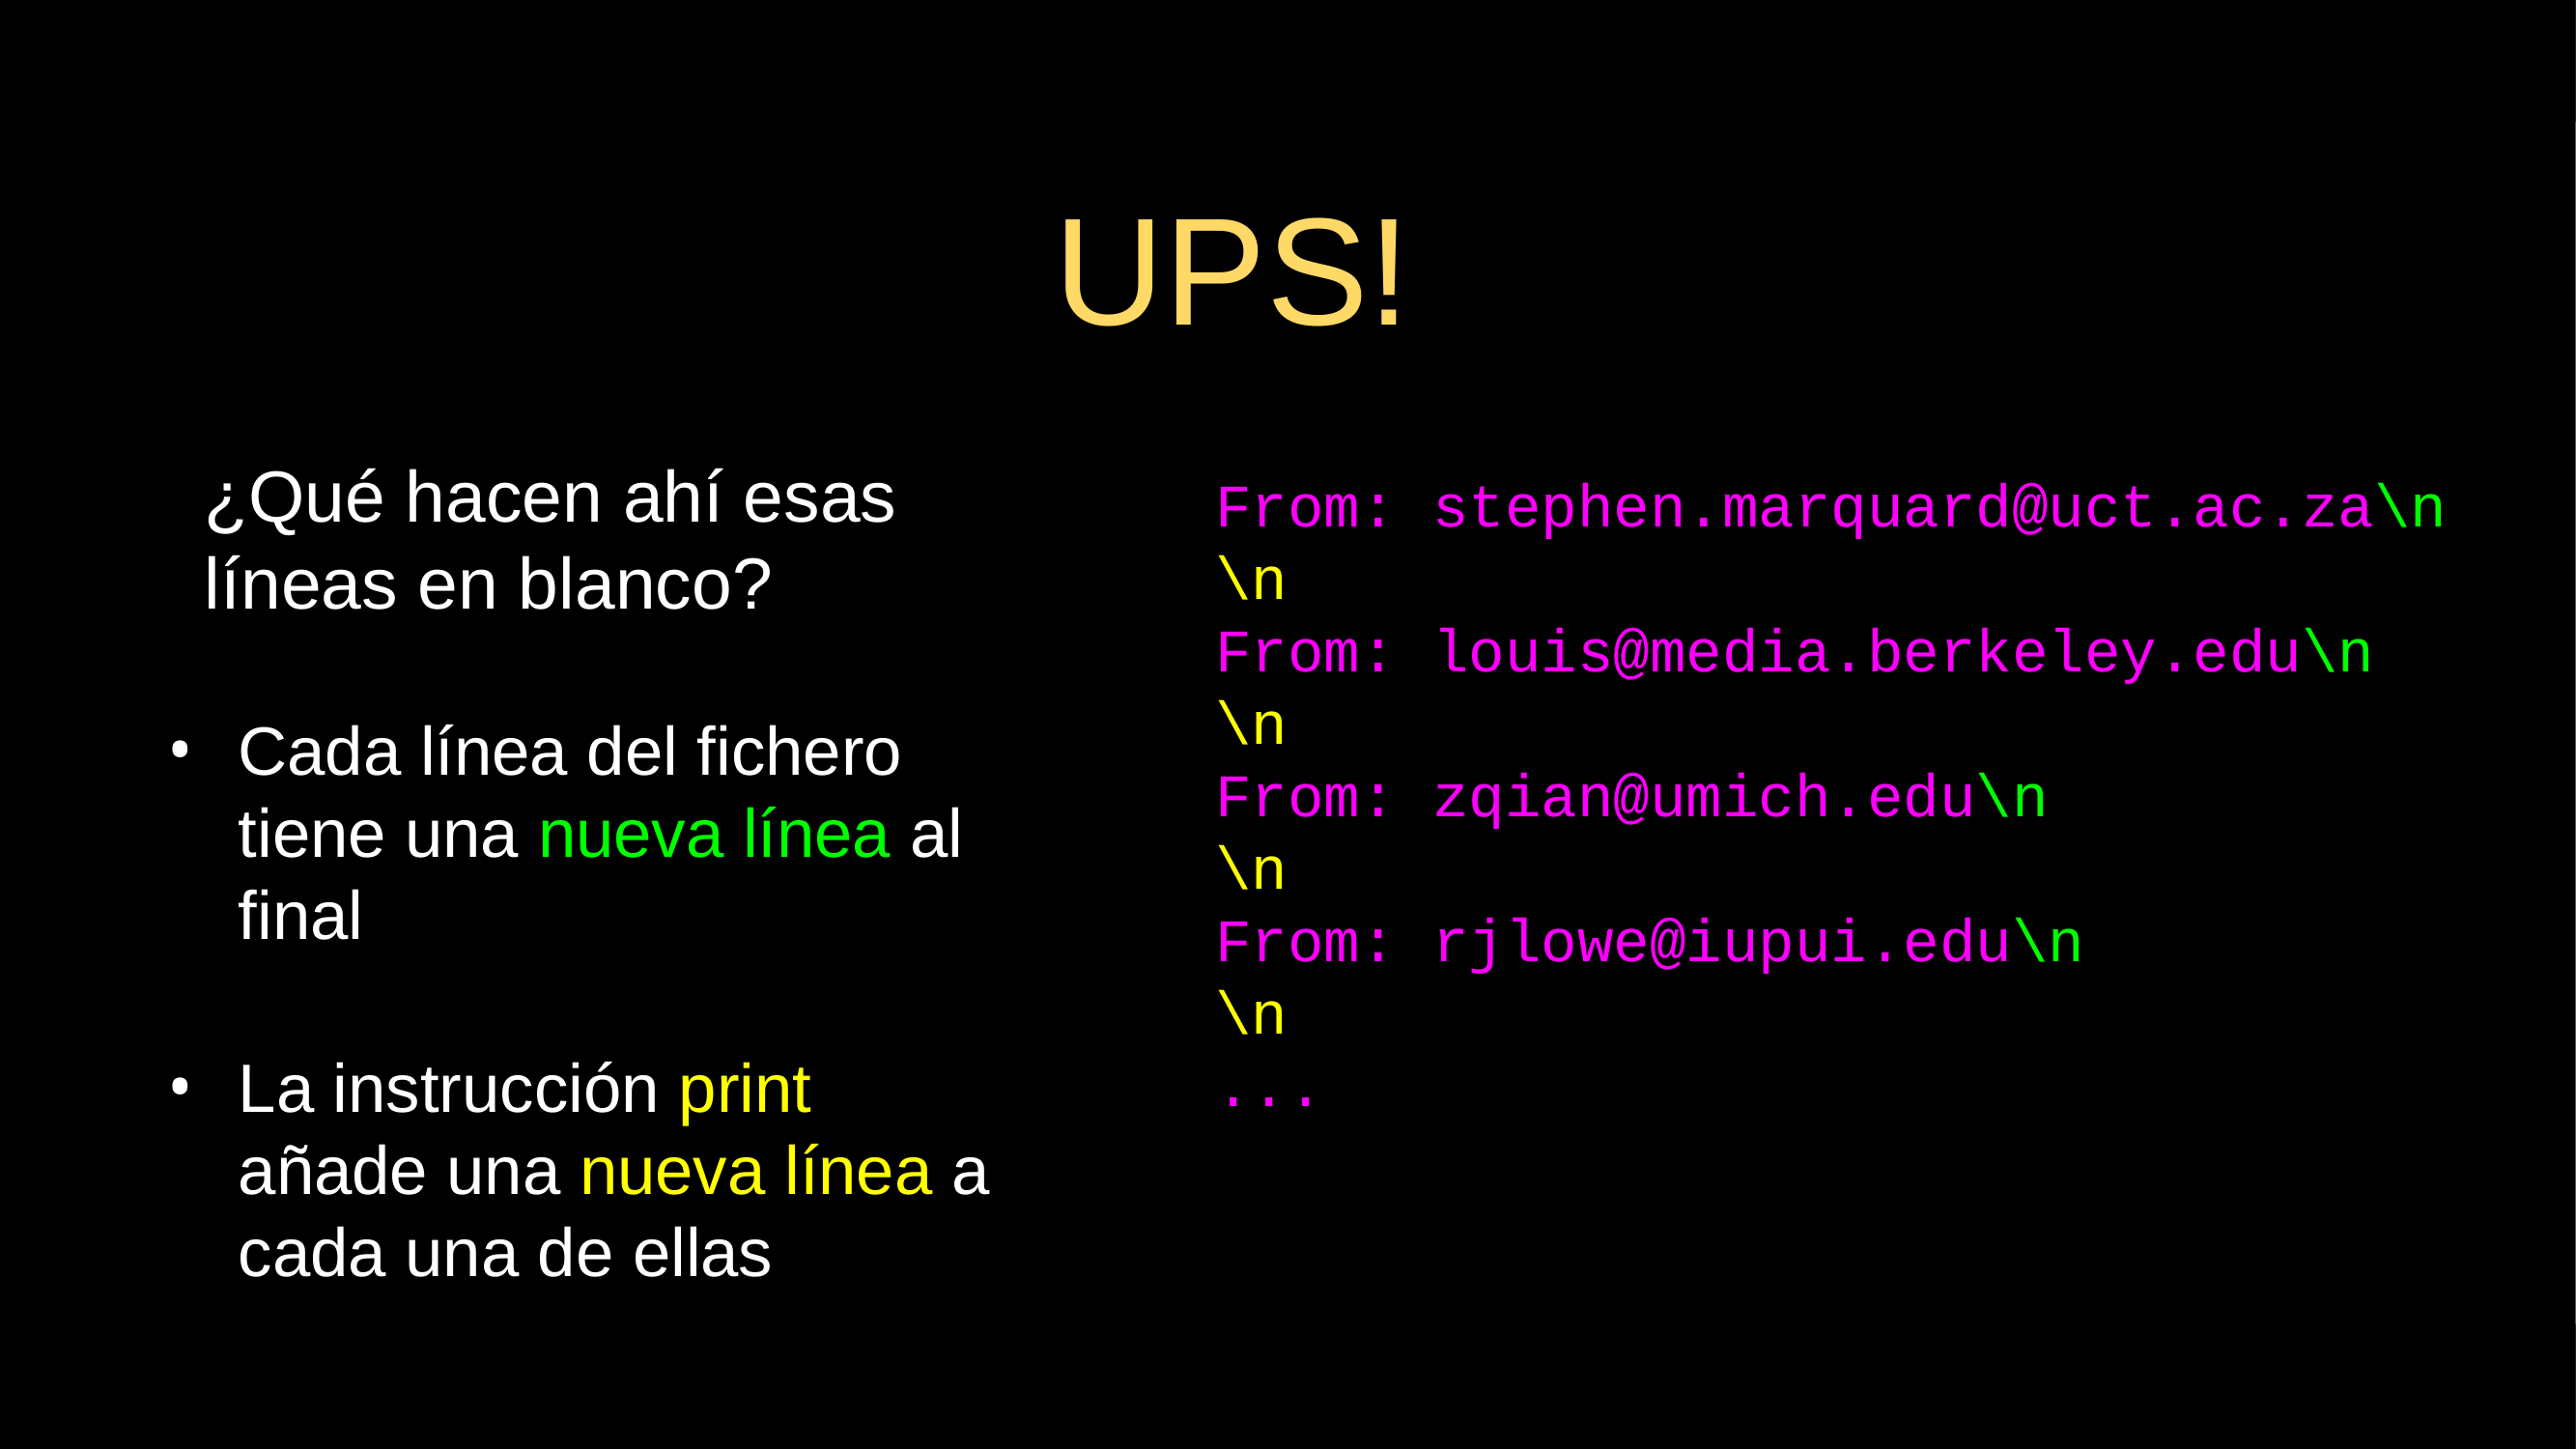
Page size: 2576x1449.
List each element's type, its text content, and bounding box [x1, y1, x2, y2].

title UPS! [183, 125, 2282, 403]
list Cada línea del fichero tiene una nueva línea al final La instrucción print añade una nueva línea a cada una de ellas [159, 582, 1017, 1415]
text_box ¿Qué hacen ahí esas líneas en blanco? [204, 445, 1040, 627]
text_box From: stephen.marquard@uct.ac.za\n \n From: louis@media.berkeley.edu\n \n From: zqian@umich.edu\n \n From: rjlowe@iupui.edu\n \n ... [1201, 459, 2489, 1264]
